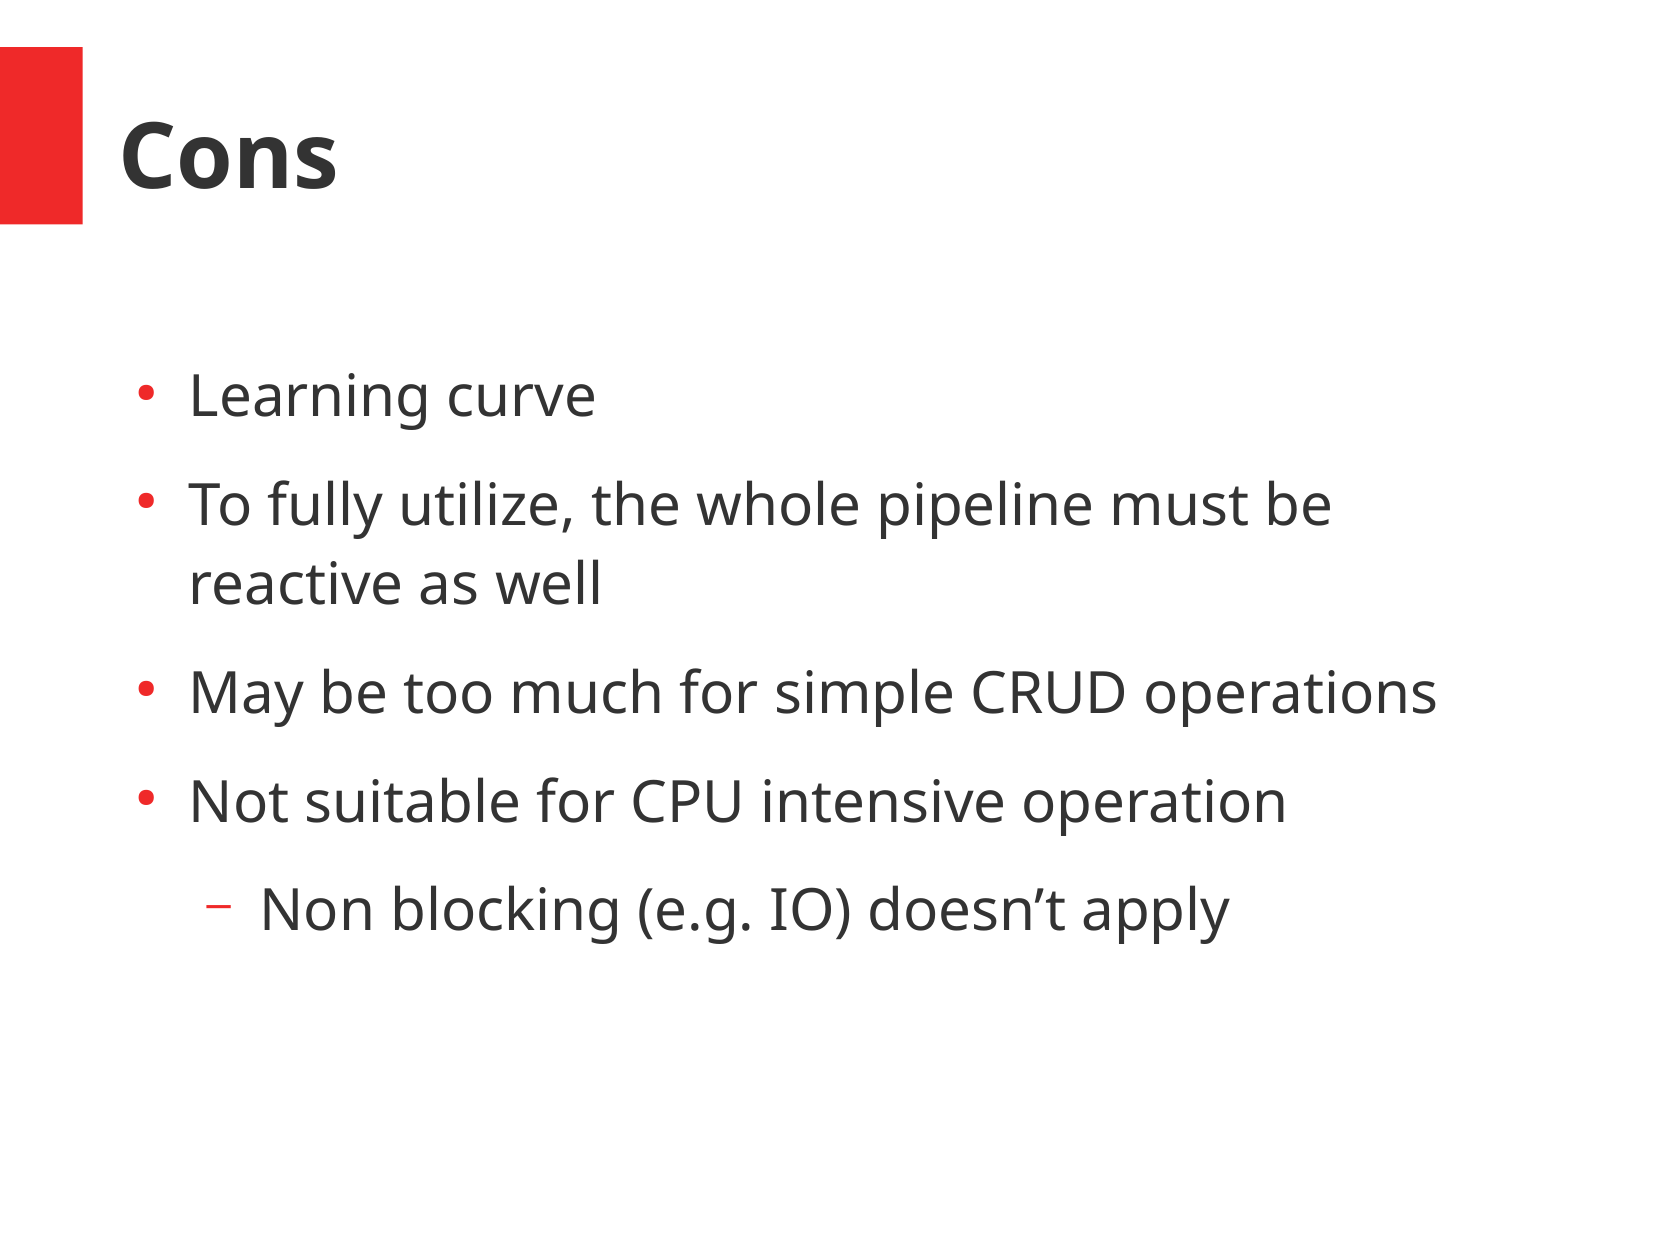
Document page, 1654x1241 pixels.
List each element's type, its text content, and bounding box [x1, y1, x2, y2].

title Cons [118, 49, 1571, 257]
list Learning curve To fully utilize, the whole pipeline must be reactive as well May be too much for simple CRUD operations Not suitable for CPU intensive operation Non blocking (e.g. IO) doesn’t apply [118, 354, 1536, 1074]
